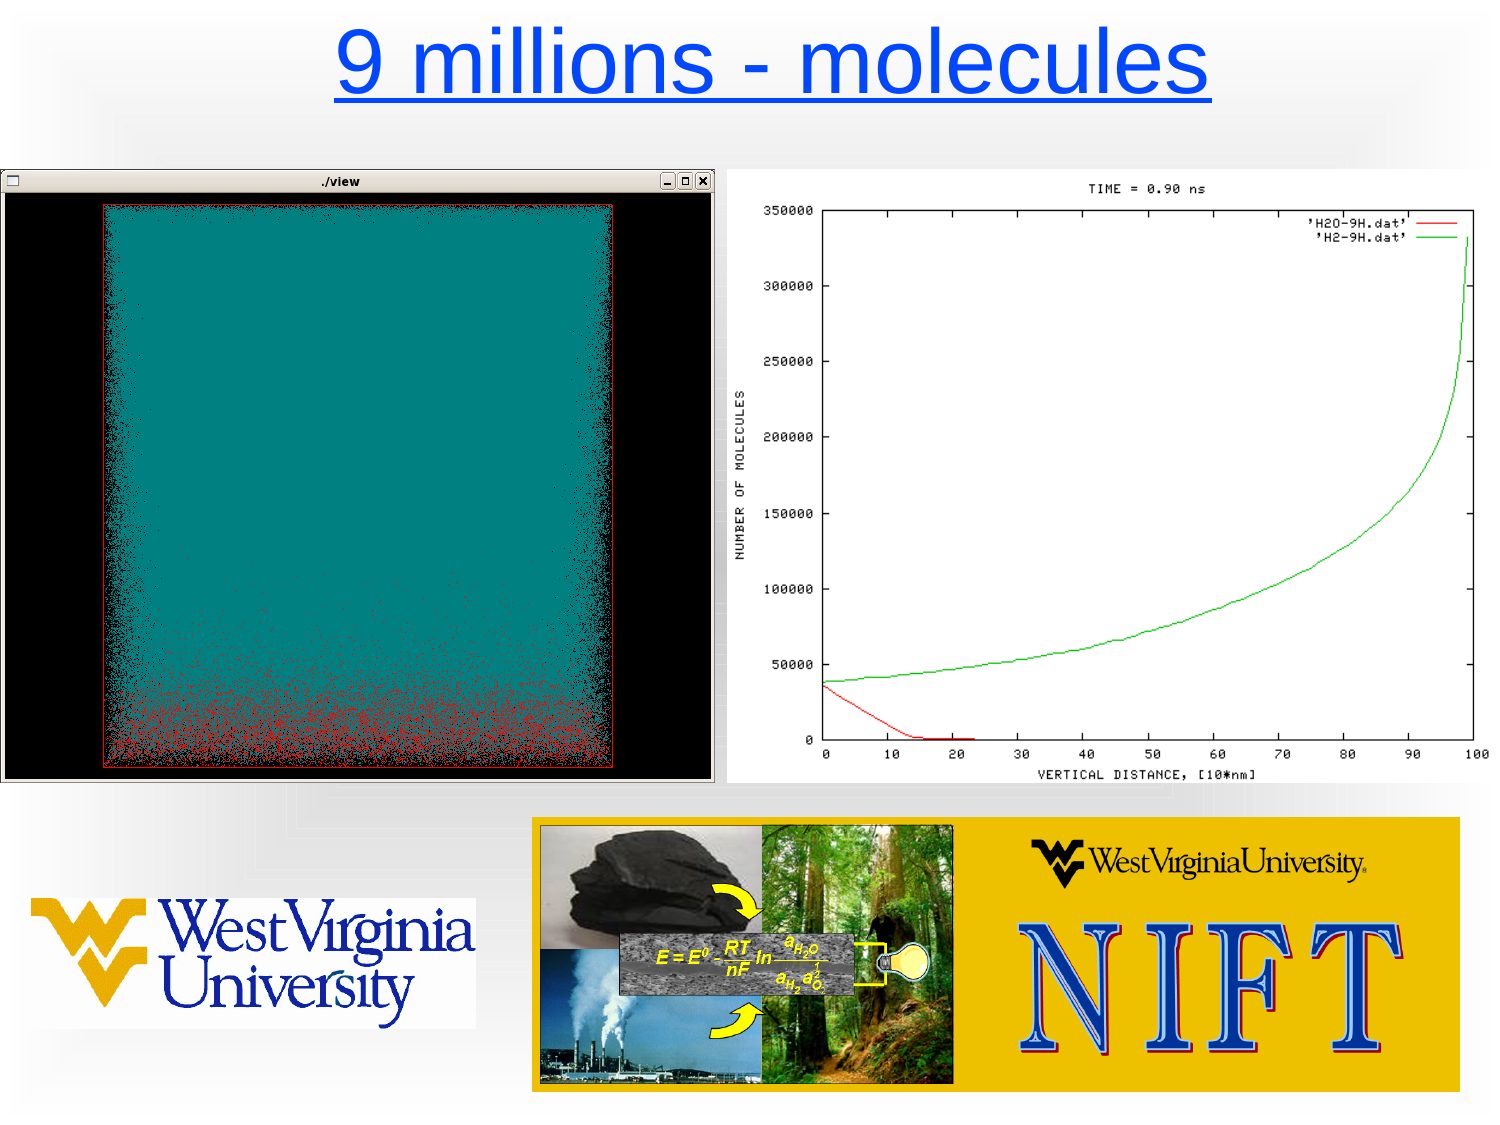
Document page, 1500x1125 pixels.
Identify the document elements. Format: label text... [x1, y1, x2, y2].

picture [727, 169, 1497, 783]
picture [532, 817, 1460, 1092]
title 9 millions - molecules [135, 10, 1411, 113]
picture [0, 169, 715, 783]
